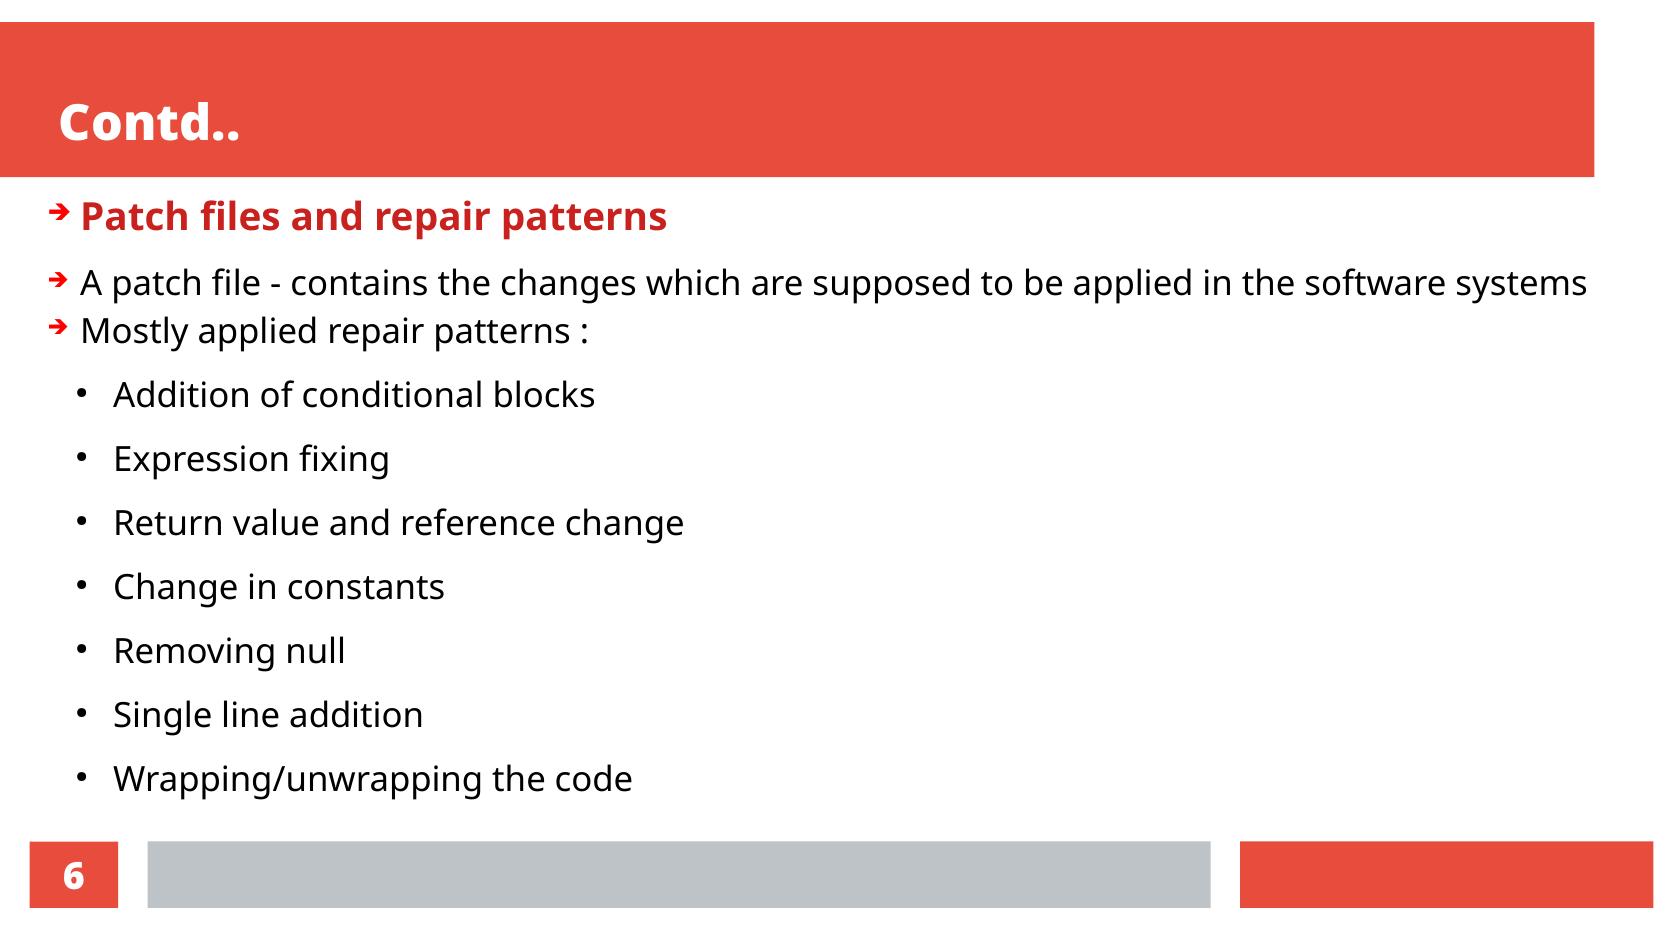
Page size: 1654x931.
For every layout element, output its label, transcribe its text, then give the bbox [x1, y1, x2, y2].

list Patch files and repair patterns A patch file - contains the changes which are supposed to be applied in the software systems Mostly applied repair patterns : Addition of conditional blocks Expression fixing Return value and reference change Change in constants Removing null Single line addition Wrapping/unwrapping the code [47, 189, 1607, 820]
title Contd.. [59, 44, 1595, 156]
